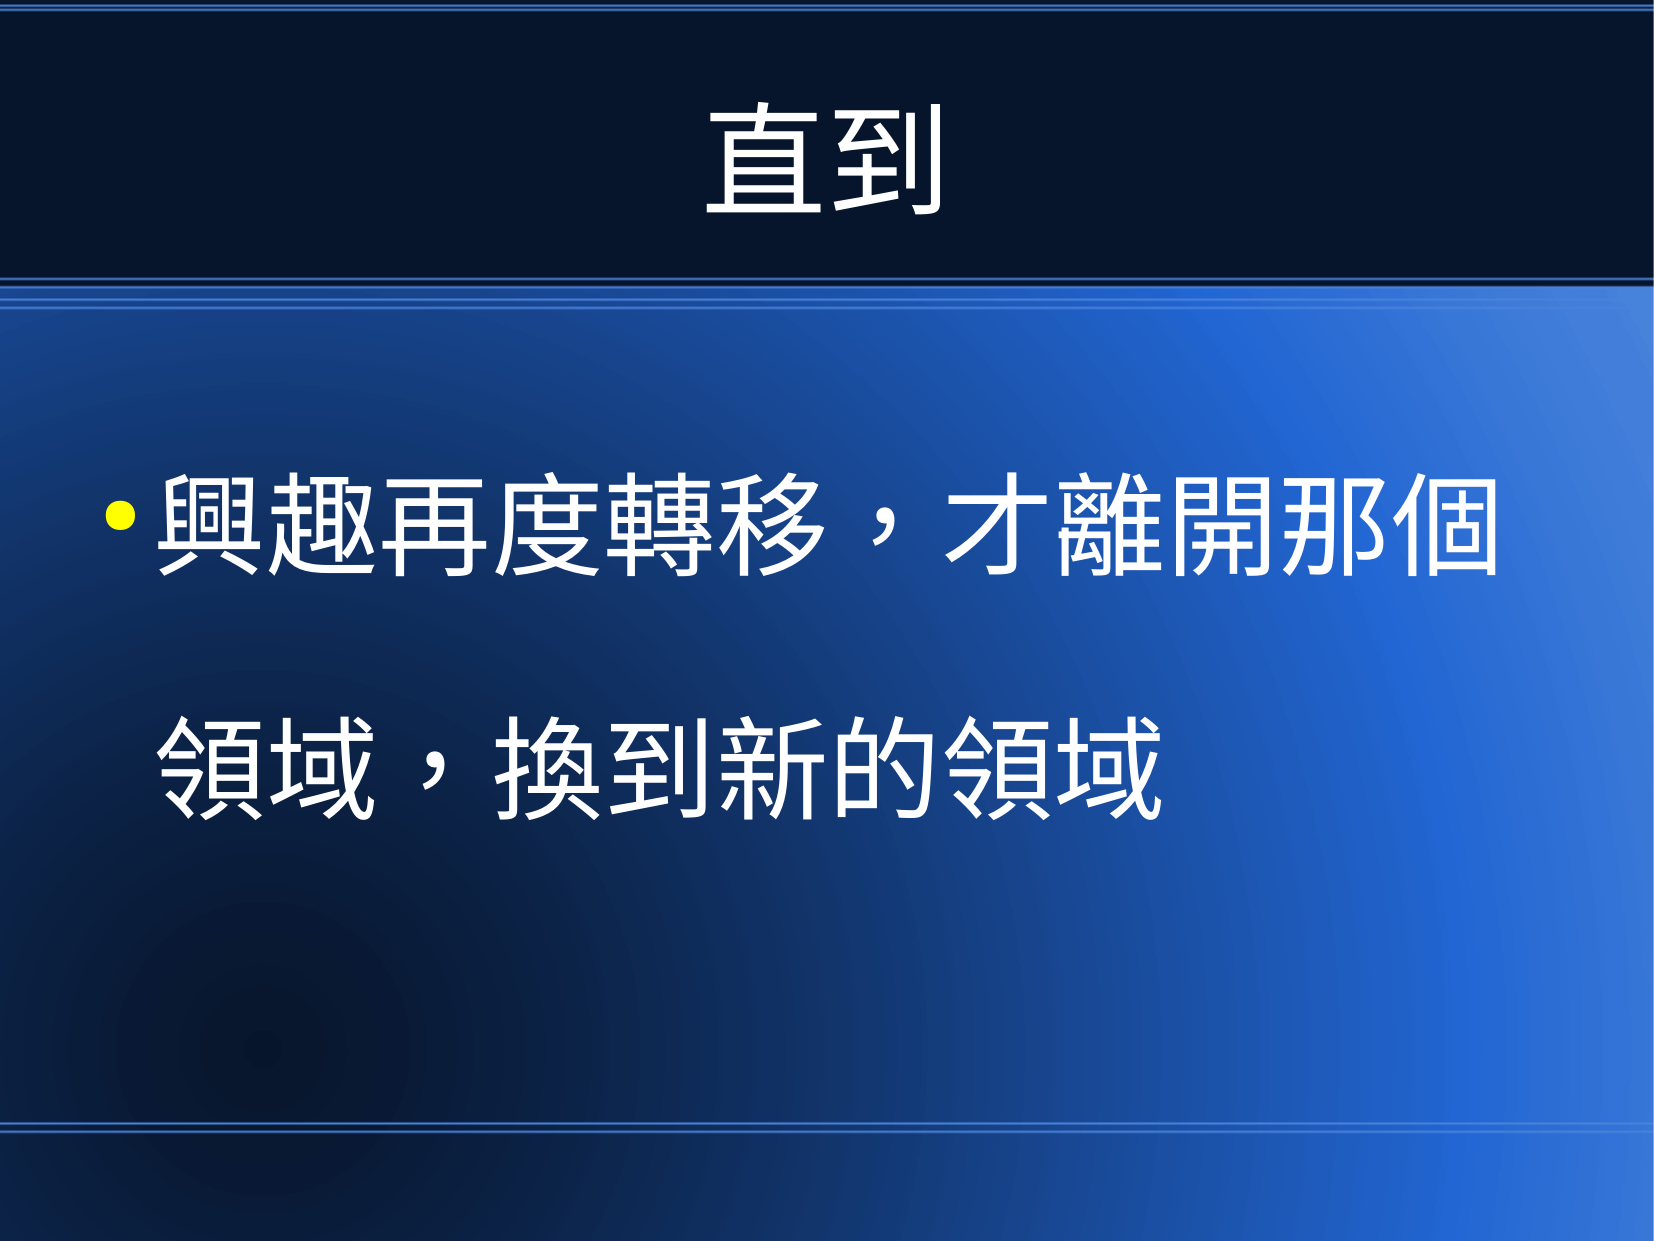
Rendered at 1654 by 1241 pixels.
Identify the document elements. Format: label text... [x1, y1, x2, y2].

picture [0, 0, 1654, 1241]
list 興趣再度轉移，才離開那個領域，換到新的領域 [82, 355, 1571, 1241]
title 直到 [82, 49, 1571, 257]
